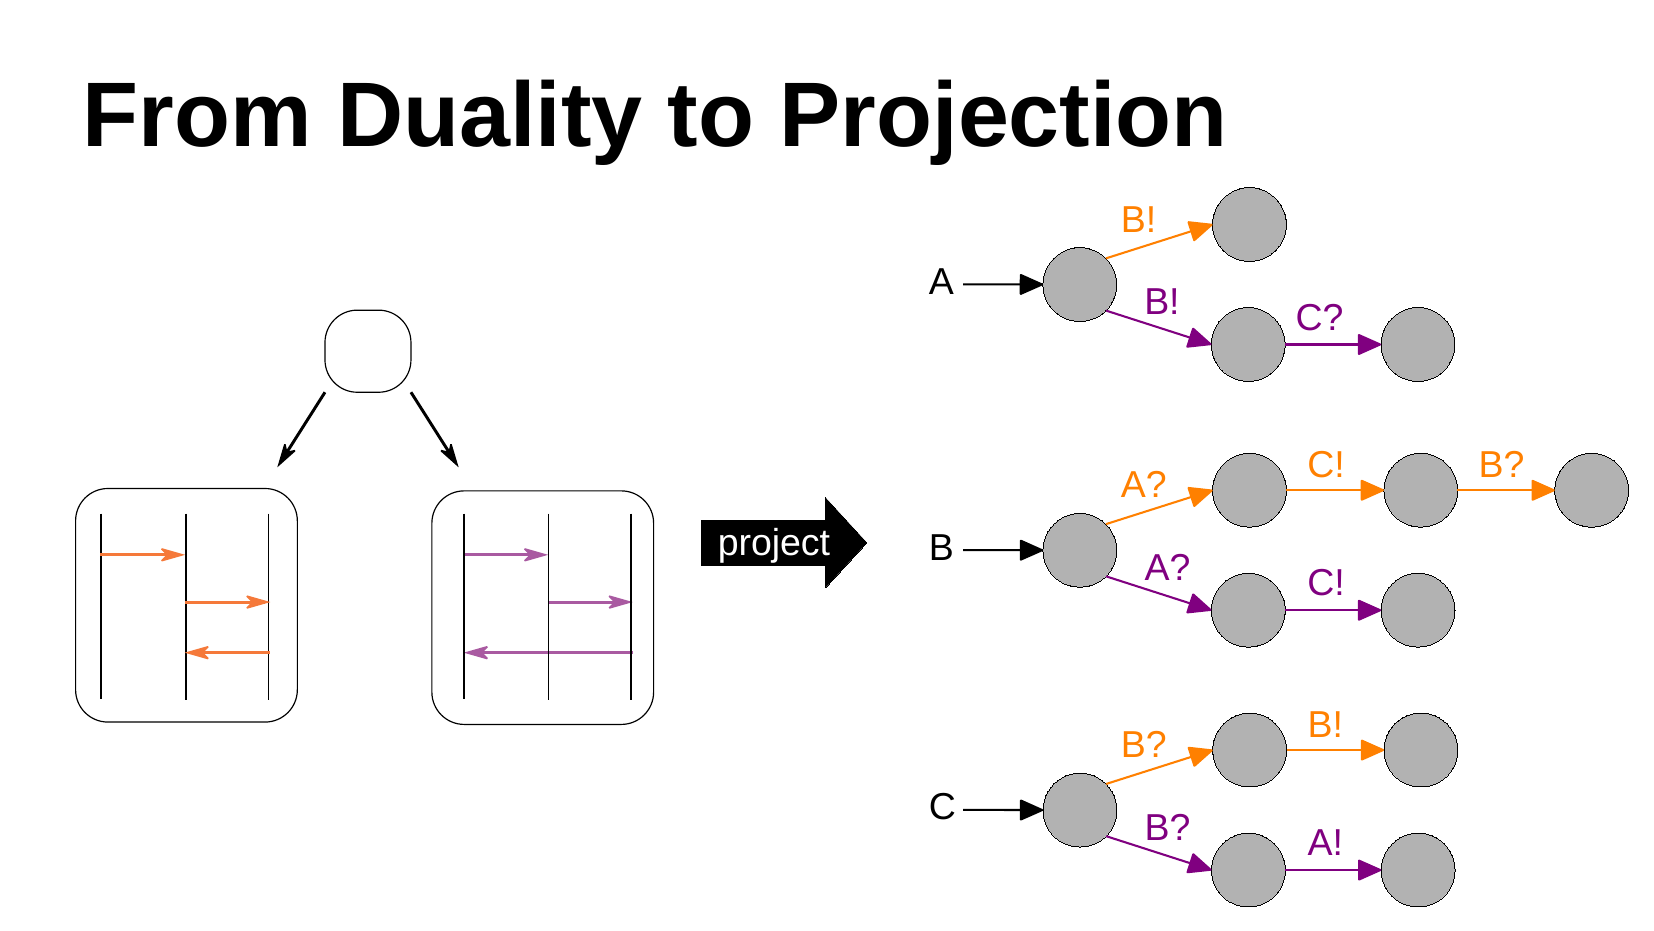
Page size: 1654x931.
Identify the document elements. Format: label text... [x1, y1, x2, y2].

text_box B! [1129, 273, 1195, 331]
text_box C? [1280, 288, 1359, 346]
text_box B [914, 518, 952, 576]
text_box [1211, 307, 1286, 382]
text_box A [914, 252, 952, 310]
text_box [1211, 573, 1286, 648]
text_box [1381, 833, 1456, 907]
text_box [1042, 247, 1117, 322]
text_box B? [1463, 436, 1540, 494]
text_box [1212, 453, 1287, 528]
text_box B! [1292, 696, 1359, 753]
text_box [1042, 513, 1117, 588]
text_box A? [1106, 456, 1182, 514]
text_box [1384, 713, 1458, 787]
title From Duality to Projection [82, 37, 1571, 193]
text_box A! [1292, 814, 1359, 872]
text_box [1381, 573, 1456, 648]
text_box C! [1292, 436, 1360, 494]
text_box C [914, 778, 952, 836]
text_box B? [1129, 799, 1206, 856]
text_box [1381, 307, 1455, 382]
text_box [1554, 453, 1629, 528]
picture [75, 309, 655, 726]
text_box [1383, 453, 1458, 528]
text_box project [701, 497, 867, 588]
text_box C! [1292, 554, 1360, 612]
text_box [1212, 187, 1287, 262]
text_box [1043, 773, 1117, 848]
text_box A? [1129, 539, 1206, 596]
text_box B! [1105, 190, 1172, 248]
text_box [1211, 833, 1286, 907]
text_box B? [1106, 716, 1182, 774]
text_box [1212, 713, 1287, 787]
